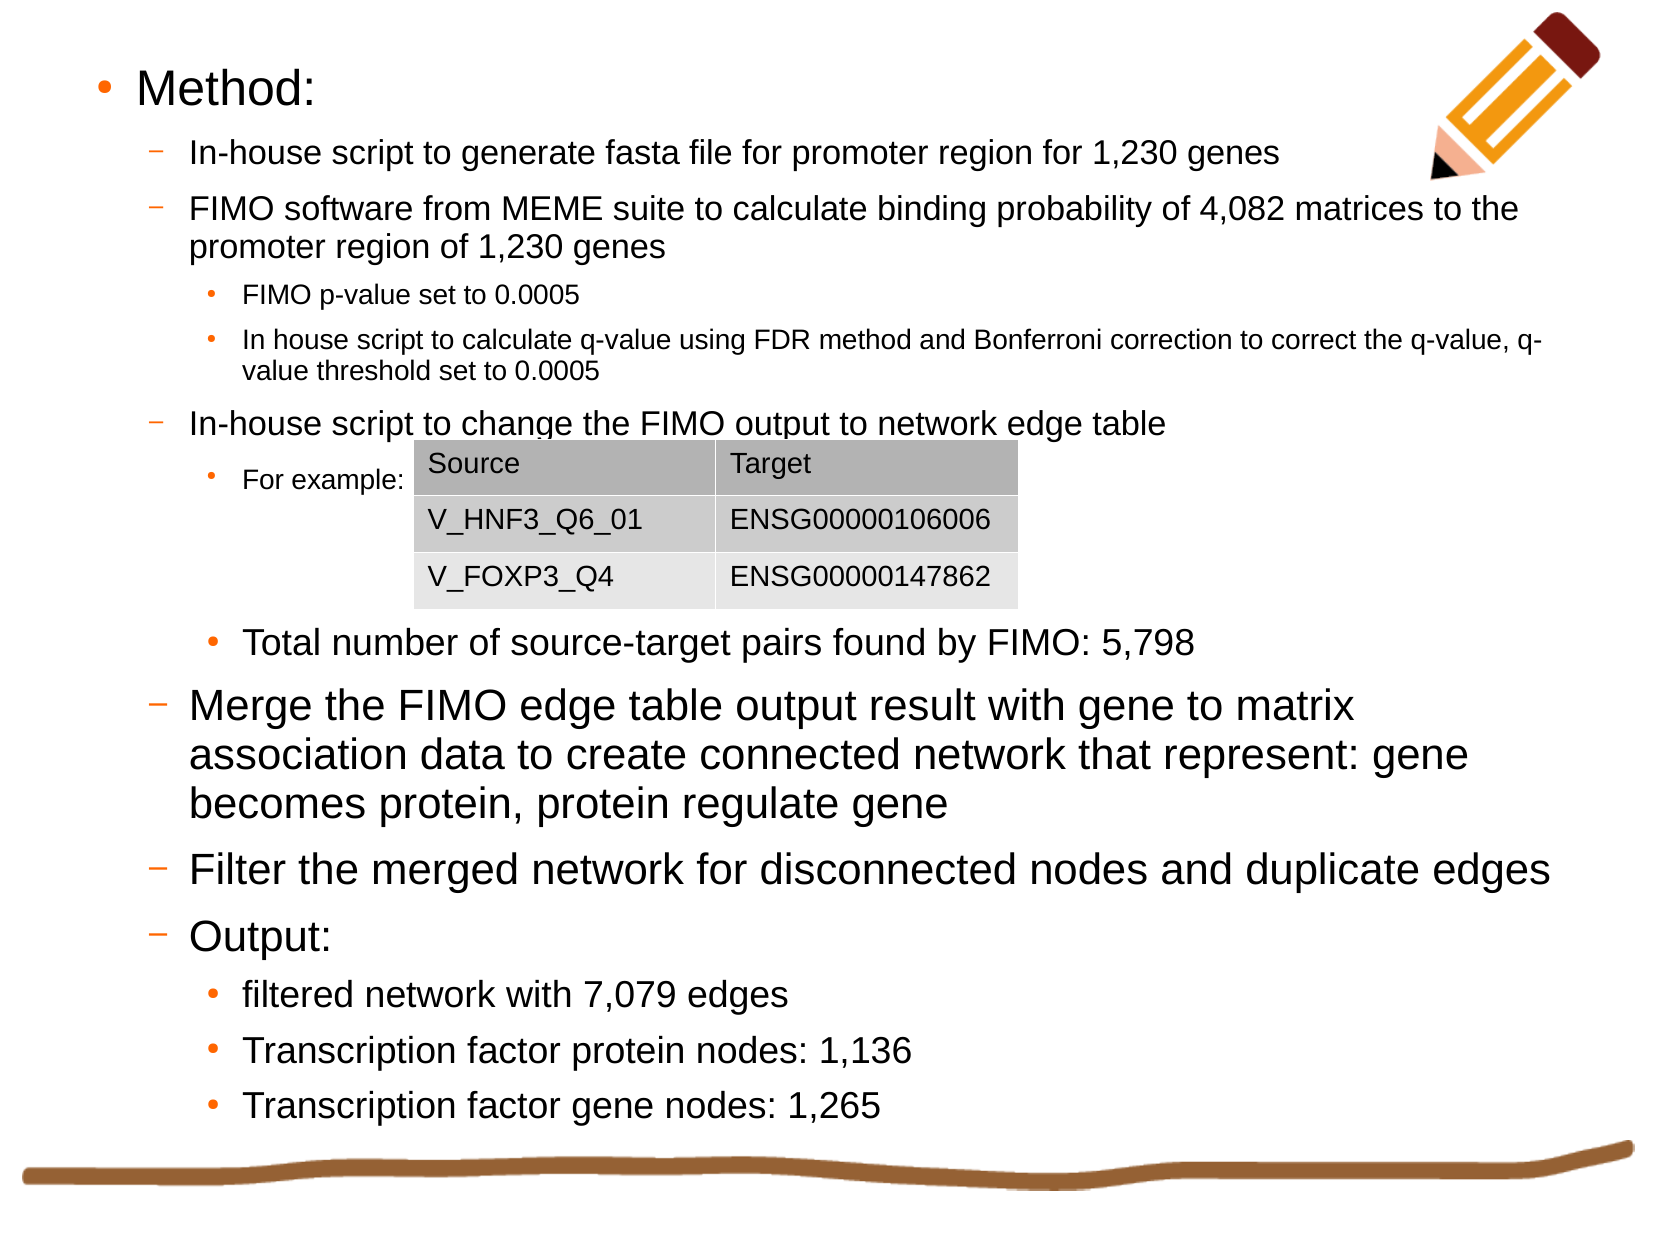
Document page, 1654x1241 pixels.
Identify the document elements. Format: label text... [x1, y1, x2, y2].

picture [1430, 12, 1601, 181]
list Method: In-house script to generate fasta file for promoter region for 1,230 genes FIMO software from MEME suite to calculate binding probability of 4,082 matrices to the promoter region of 1,230 genes FIMO p-value set to 0.0005 In house script to calculate q-value using FDR method and Bonferroni correction to correct the q-value, q-value threshold set to 0.0005 In-house script to change the FIMO output to network edge table For example: Total number of source-target pairs found by FIMO: 5,798 Merge the FIMO edge table output result with gene to matrix association data to create connected network that represent: gene becomes protein, protein regulate gene Filter the merged network for disconnected nodes and duplicate edges Output: filtered network with 7,079 edges Transcription factor protein nodes: 1,136 Transcription factor gene nodes: 1,265 [82, 60, 1571, 1186]
table_cell V_FOXP3_Q4 [414, 553, 715, 609]
table_header Source [414, 440, 715, 495]
table_cell ENSG00000147862 [716, 553, 1018, 609]
table_cell V_HNF3_Q6_01 [414, 496, 715, 552]
table_header Target [716, 440, 1018, 495]
picture [22, 1140, 1635, 1191]
table_cell ENSG00000106006 [716, 496, 1018, 552]
